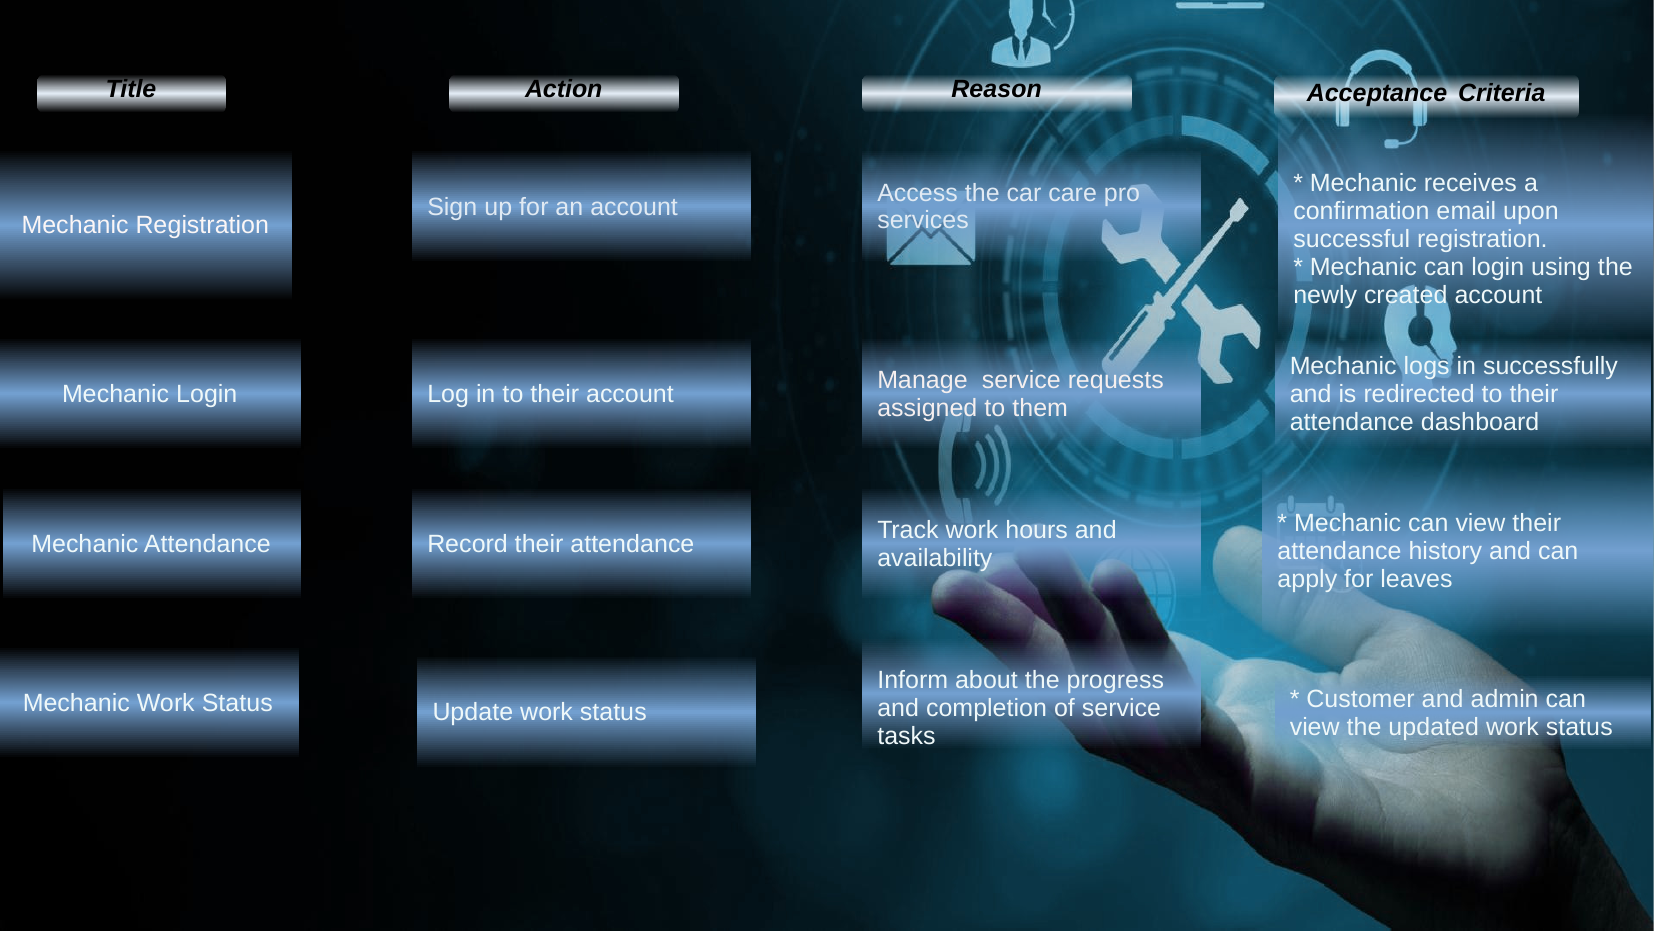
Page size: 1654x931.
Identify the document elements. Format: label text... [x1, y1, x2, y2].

text_box Manage service requests assigned to them [862, 337, 1200, 450]
text_box Mechanic Attendance [3, 487, 301, 600]
text_box Mechanic logs in successfully and is redirected to their attendance dashboard [1275, 337, 1651, 450]
text_box Reason [862, 74, 1132, 113]
text_box Log in to their account [412, 337, 750, 450]
text_box * Mechanic can view their attendance history and can apply for leaves [1262, 463, 1654, 638]
text_box Access the car care pro services [862, 149, 1200, 263]
picture [0, 0, 1654, 931]
text_box Title [37, 74, 226, 113]
text_box Track work hours and availability [862, 487, 1200, 600]
text_box Update work status [417, 655, 756, 769]
text_box Sign up for an account [412, 149, 750, 263]
text_box * Customer and admin can view the updated work status [1275, 675, 1651, 751]
text_box Mechanic Work Status [0, 646, 299, 759]
text_box Inform about the progress and completion of service tasks [862, 637, 1200, 750]
text_box * Mechanic receives a confirmation email upon successful registration. * Mechanic can login using the newly created account [1278, 112, 1654, 338]
text_box Action [449, 74, 679, 113]
text_box Record their attendance [412, 487, 750, 600]
text_box Mechanic Registration [0, 150, 292, 301]
text_box Mechanic Login [0, 337, 301, 450]
text_box Acceptance Criteria [1274, 74, 1579, 117]
